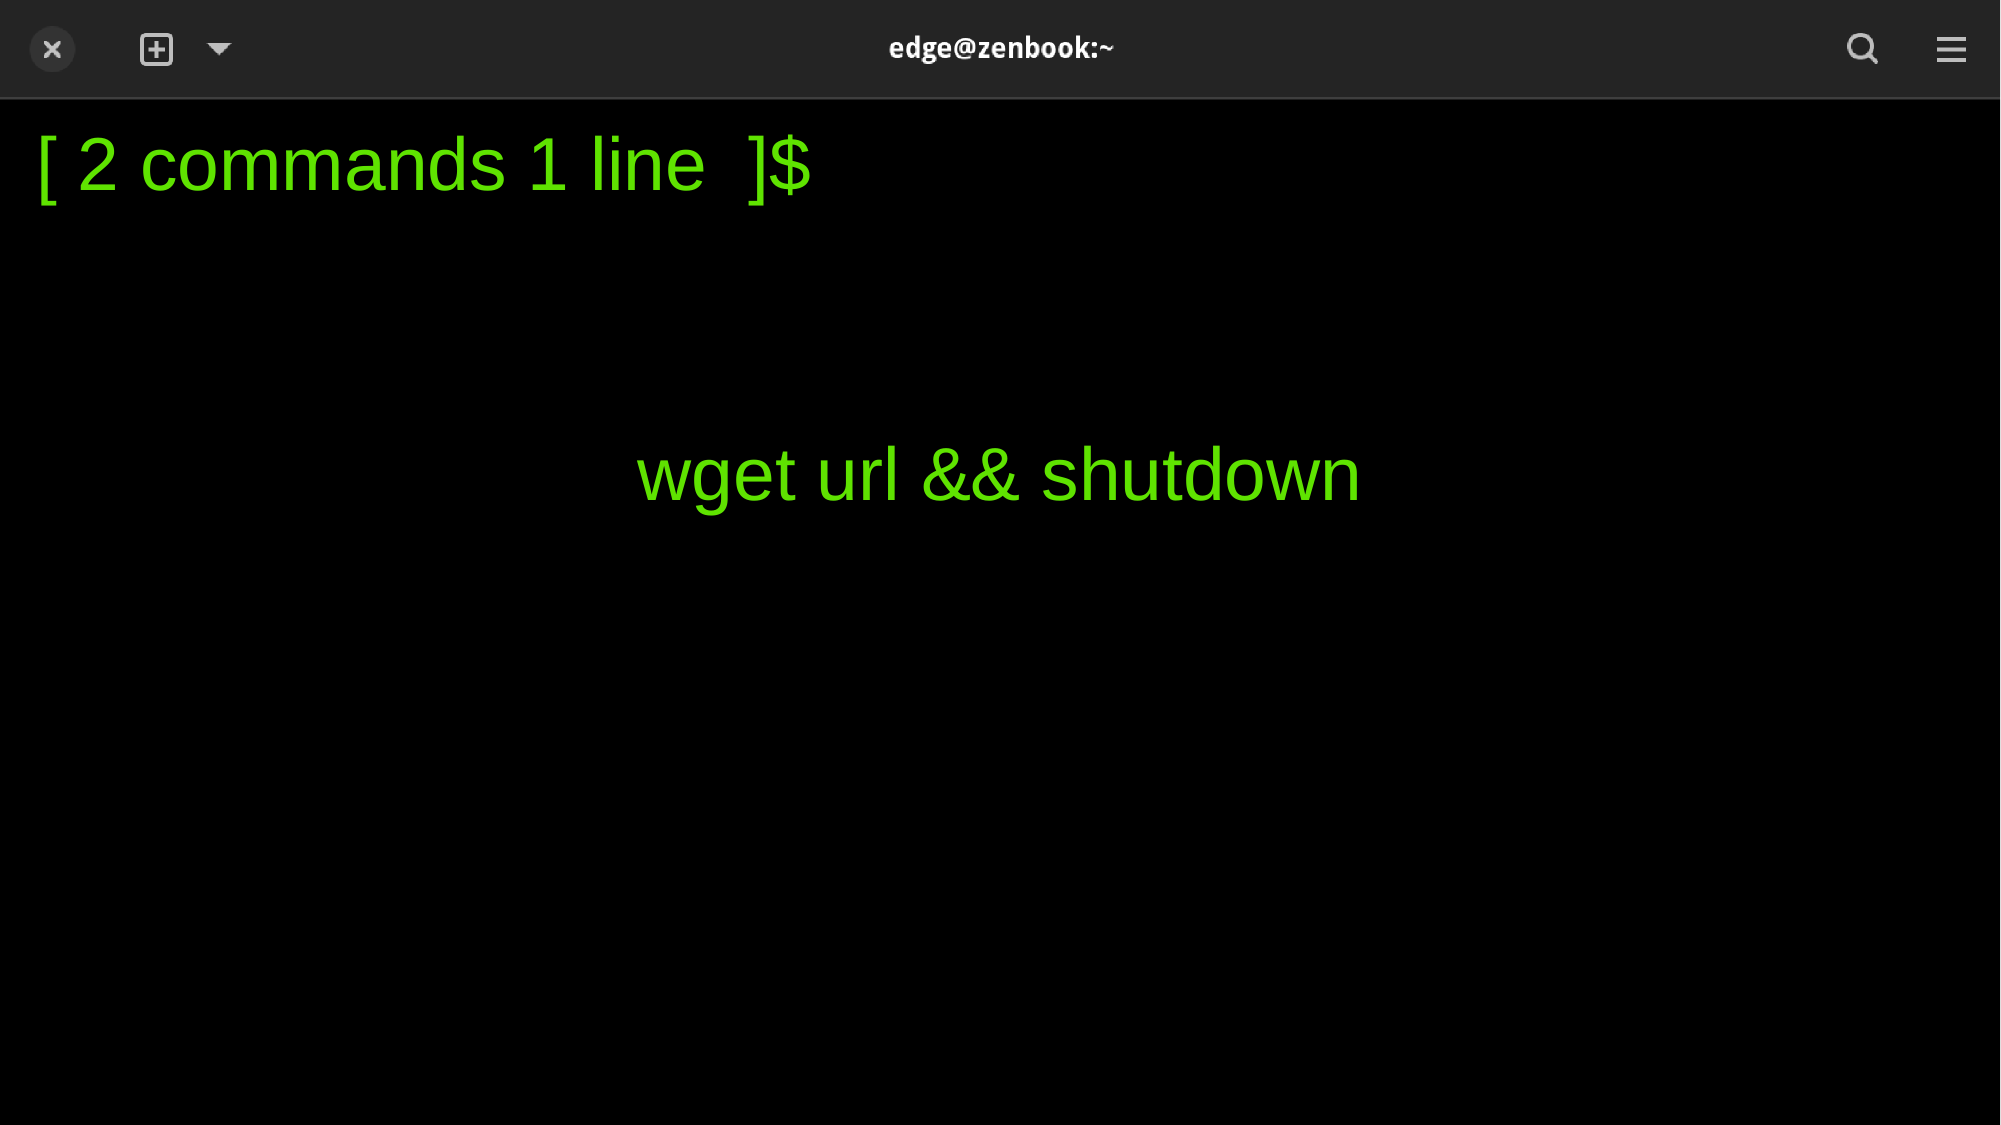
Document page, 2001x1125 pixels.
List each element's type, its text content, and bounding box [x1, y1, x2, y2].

subtitle [ 2 commands 1 line ]$ wget url && shutdown [21, 122, 1980, 1108]
picture [0, 0, 2001, 1125]
